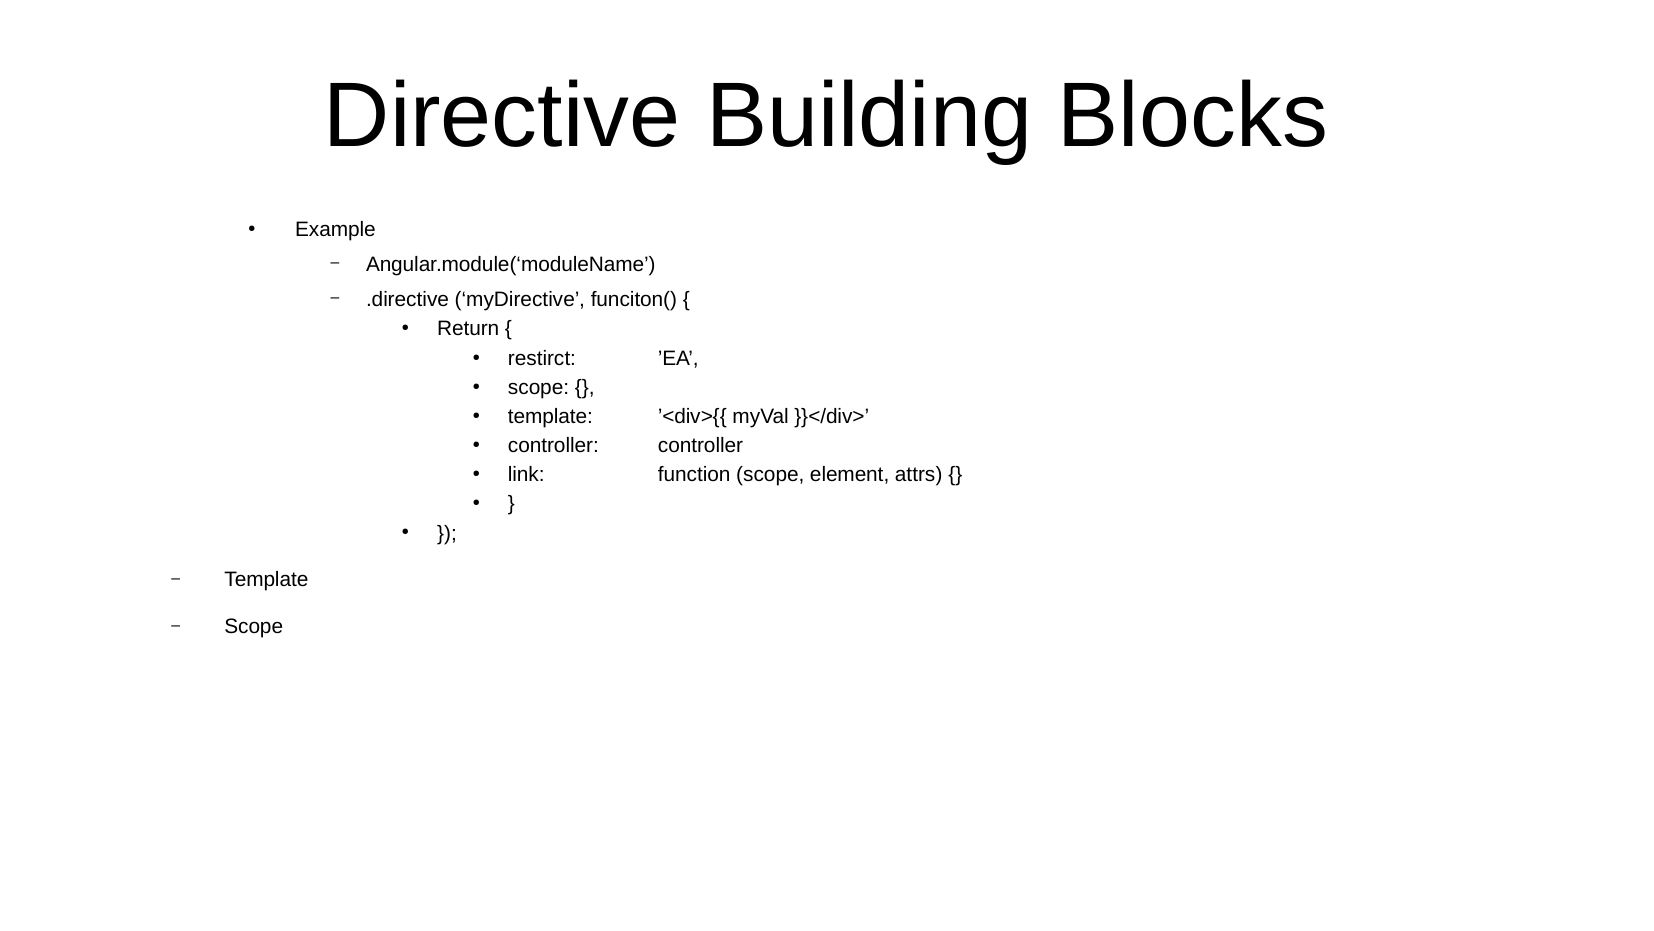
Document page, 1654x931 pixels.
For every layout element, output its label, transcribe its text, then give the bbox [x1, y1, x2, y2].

list Example Angular.module(‘moduleName’) .directive (‘myDirective’, funciton() { Return { restirct: ’EA’, scope: {}, template: ’<div>{{ myVal }}</div>’ controller: controller link: function (scope, element, attrs) {} } }); Template Scope [82, 217, 1571, 758]
title Directive Building Blocks [82, 37, 1571, 193]
